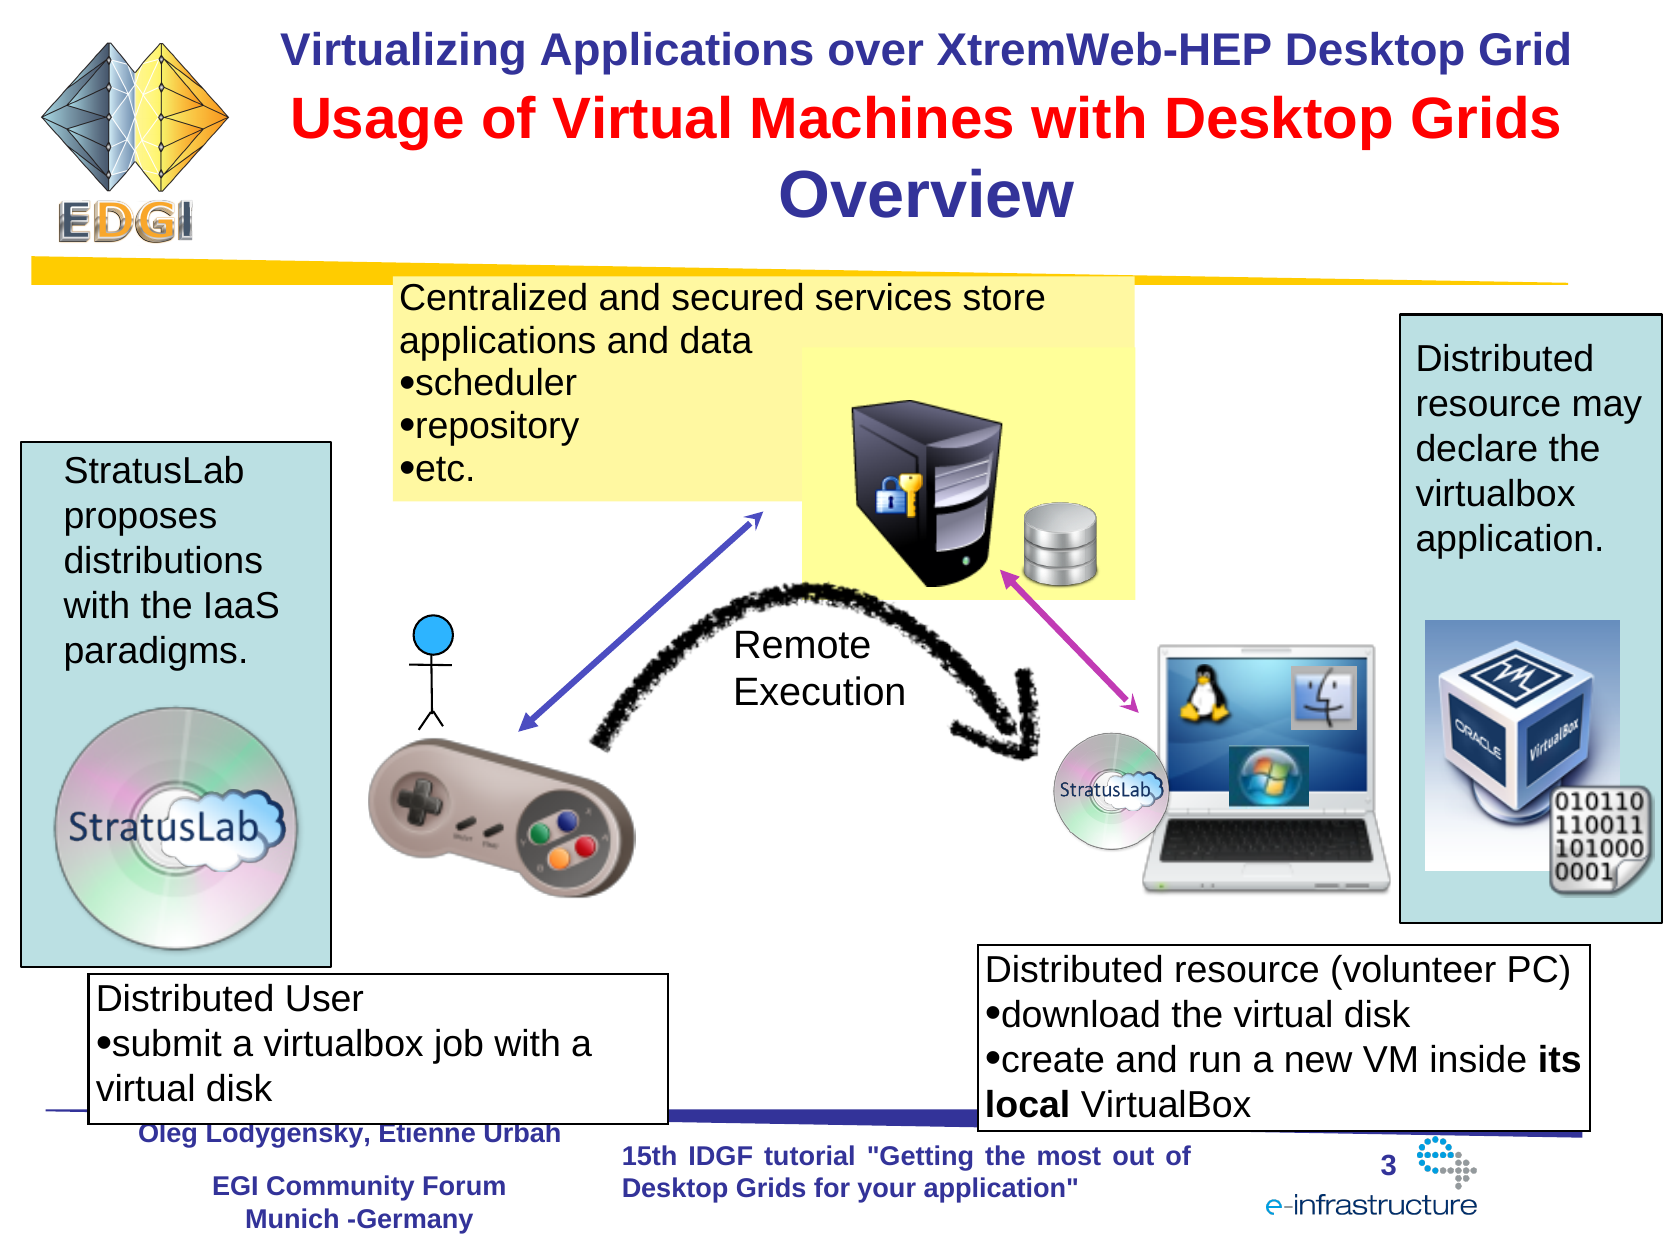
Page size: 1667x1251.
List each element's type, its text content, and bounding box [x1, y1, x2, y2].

text_box Virtualizing Applications over XtremWeb-HEP Desktop Grid Usage of Virtual Machines with Desktop Grids Overview [270, 12, 1583, 238]
text_box [413, 615, 453, 655]
text_box [20, 441, 332, 967]
text_box Centralized and secured services store applications and data scheduler repository etc. [392, 276, 1135, 502]
text_box Distributed User submit a virtualbox job with a virtual disk [88, 974, 668, 1125]
text_box StratusLab proposes distributions with the IaaS paradigms. [56, 445, 300, 723]
picture [1052, 637, 1401, 905]
picture [52, 704, 307, 959]
text_box Remote Execution [725, 618, 915, 714]
picture [368, 400, 1107, 940]
picture [1266, 1136, 1477, 1215]
text_box [1399, 314, 1663, 923]
text_box Distributed resource (volunteer PC) download the virtual disk create and run a new VM inside its local VirtualBox [977, 945, 1591, 1131]
picture [1425, 620, 1655, 898]
text_box Distributed resource may declare the virtualbox application. [1408, 334, 1653, 612]
picture [31, 37, 238, 249]
text_box [802, 347, 1136, 600]
